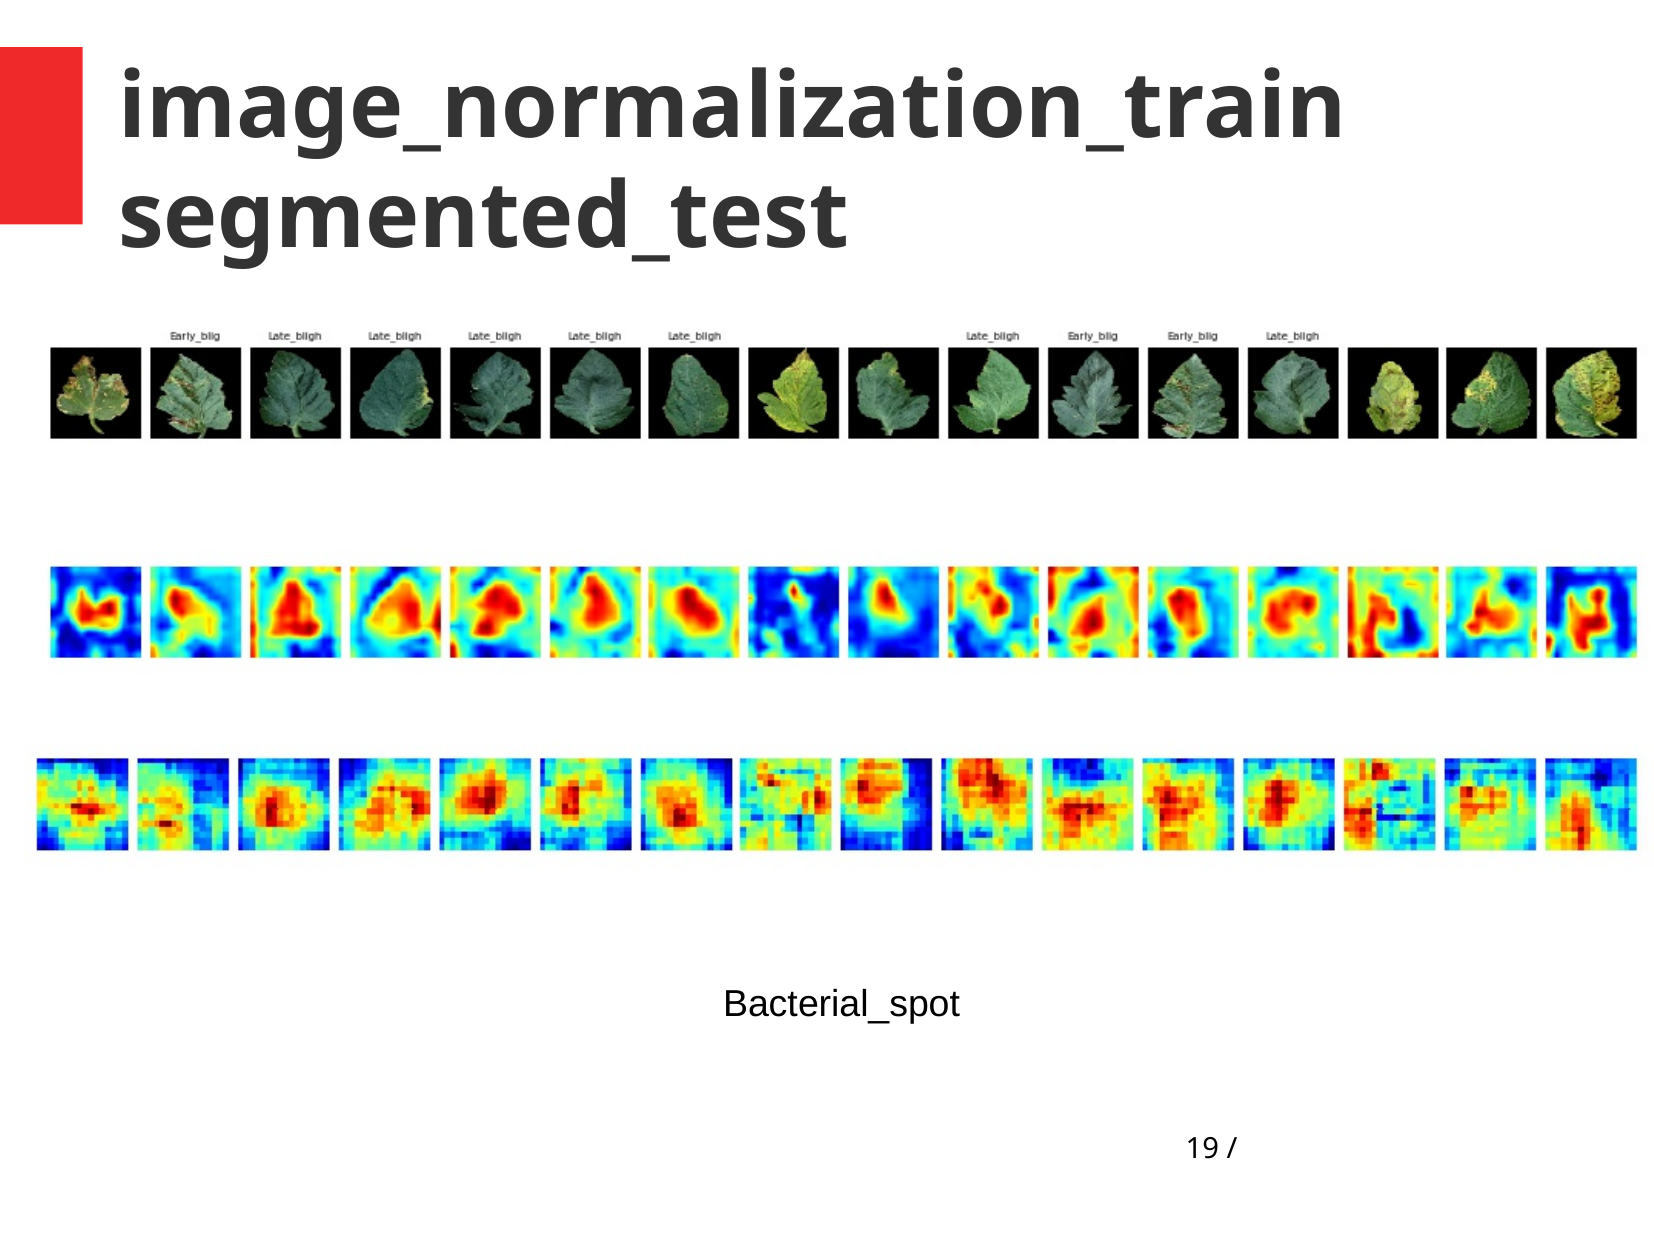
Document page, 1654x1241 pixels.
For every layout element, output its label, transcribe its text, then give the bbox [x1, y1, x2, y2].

title image_normalization_train segmented_test [118, 45, 1571, 260]
text_box Bacterial_spot [708, 975, 976, 1032]
picture [0, 320, 1654, 477]
picture [0, 743, 1654, 888]
picture [0, 550, 1654, 695]
text_box / [1185, 1129, 1571, 1216]
